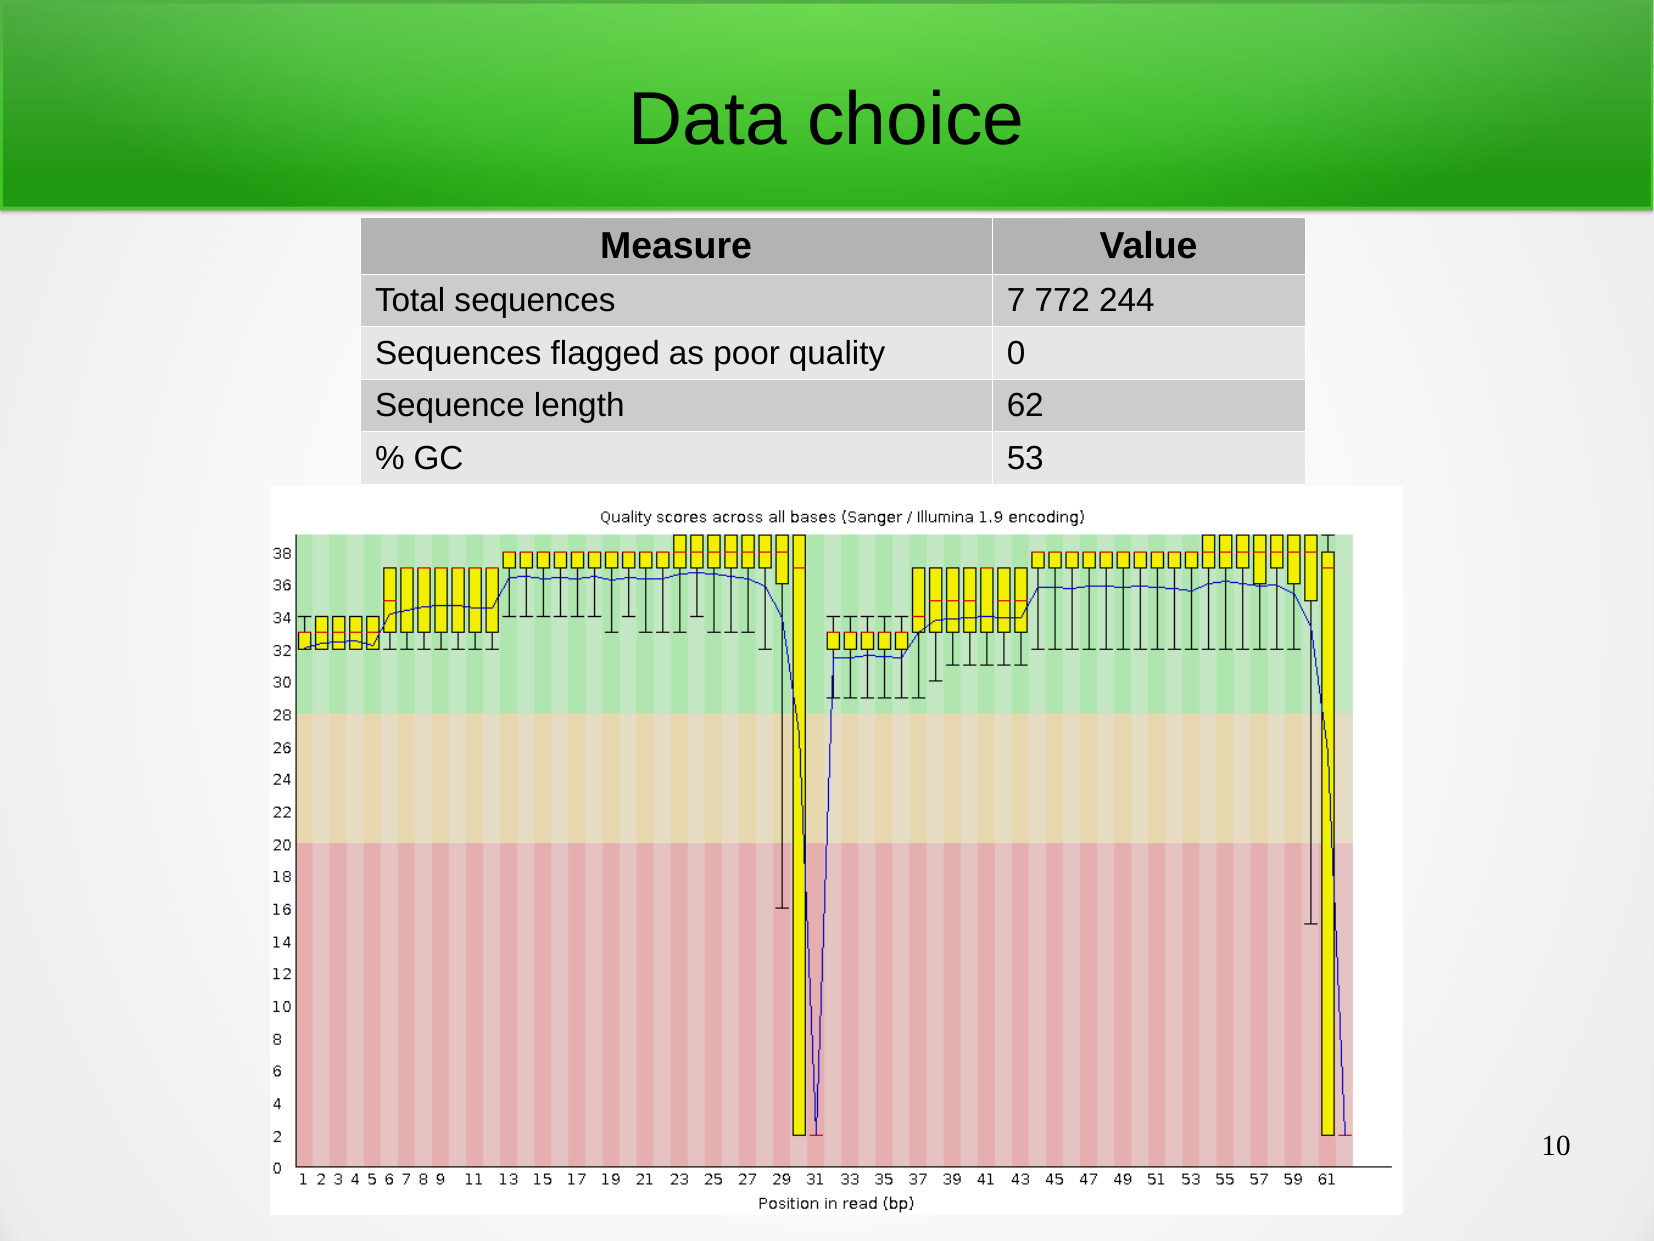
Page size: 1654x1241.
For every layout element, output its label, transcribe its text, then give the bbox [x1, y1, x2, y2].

table_cell % GC [361, 432, 992, 484]
title Data choice [82, 47, 1571, 189]
table_cell 0 [993, 327, 1305, 379]
table_cell Total sequences [361, 275, 992, 326]
table_cell 62 [993, 380, 1305, 431]
table_header Value [993, 218, 1305, 274]
table_header Measure [361, 218, 992, 274]
table_cell Sequences flagged as poor quality [361, 327, 992, 379]
table_cell Sequence length [361, 380, 992, 431]
table_cell 53 [993, 432, 1305, 484]
table_cell 7 772 244 [993, 275, 1305, 326]
picture [270, 486, 1403, 1216]
